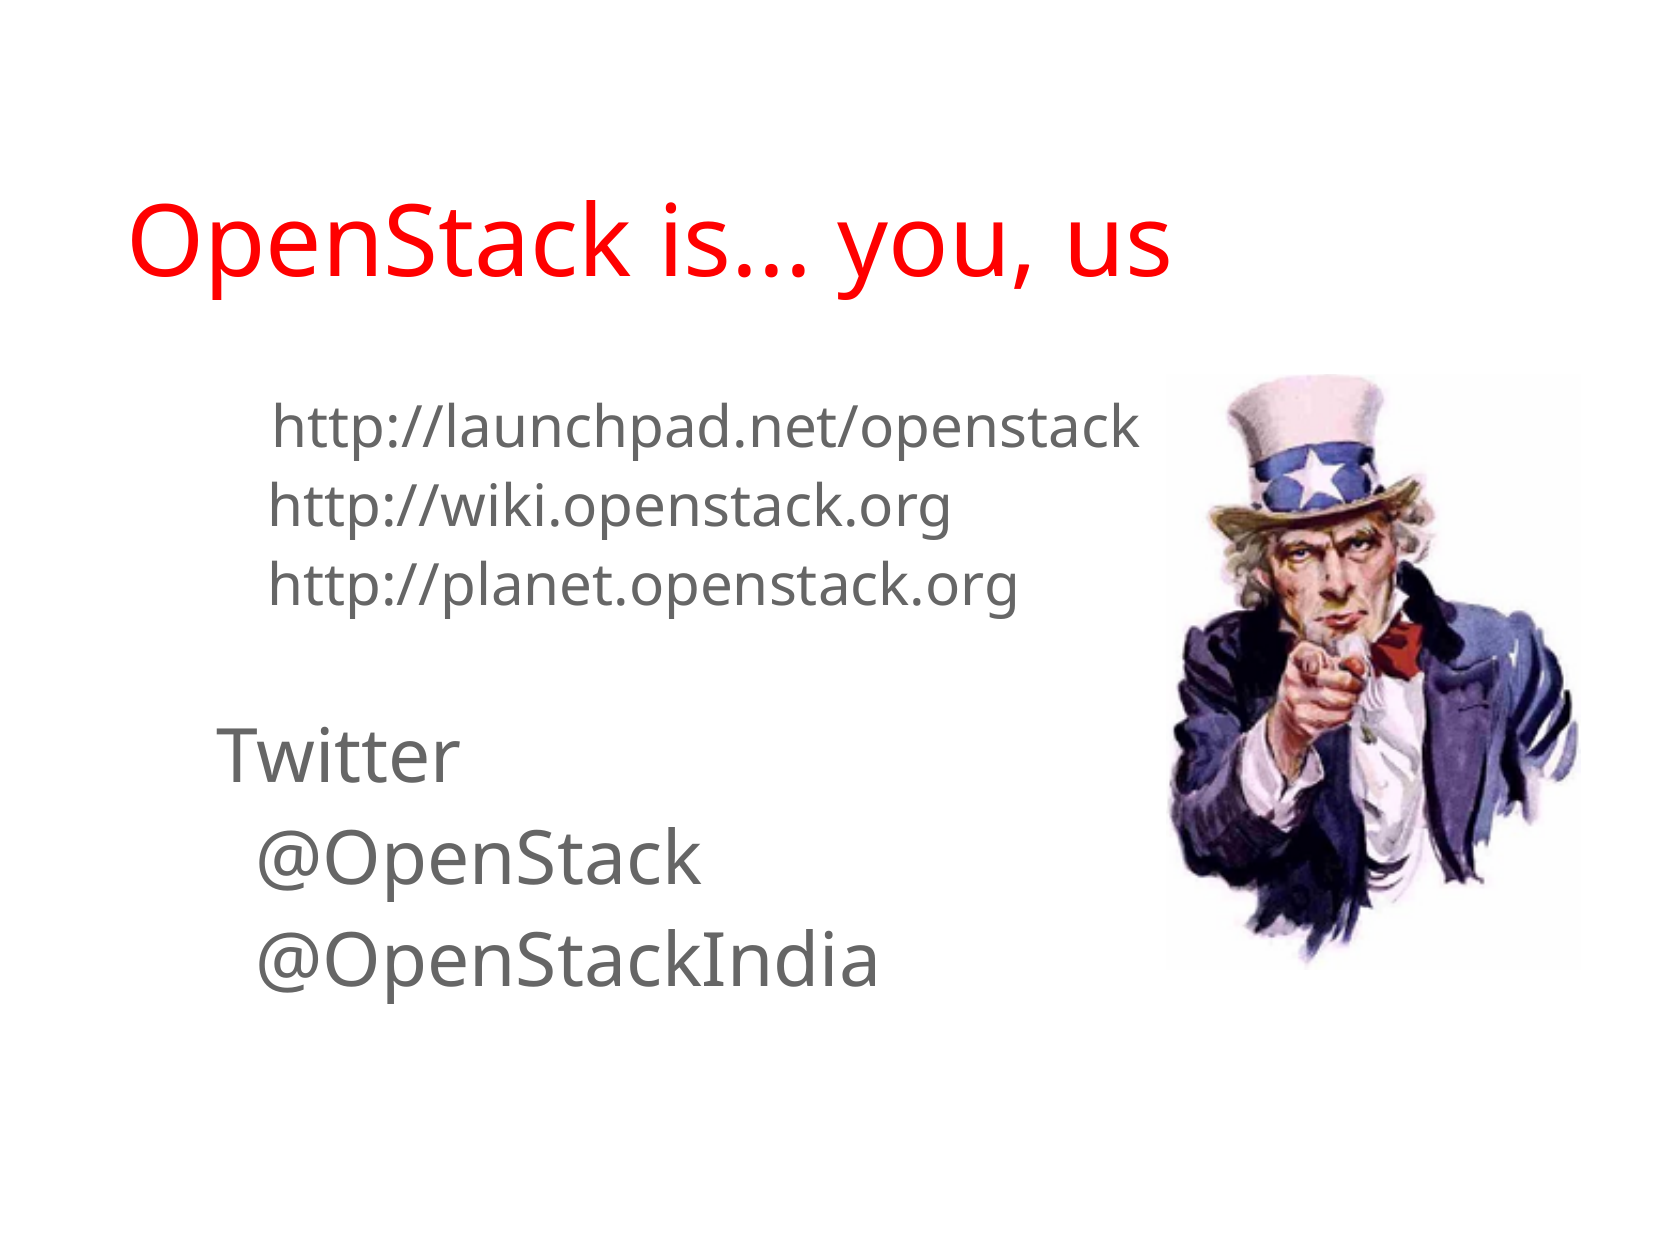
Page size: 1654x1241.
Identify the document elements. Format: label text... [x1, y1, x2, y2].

text_box http://launchpad.net/openstack http://wiki.openstack.org http://planet.openstack.org Twitter @OpenStack @OpenStackIndia [182, 377, 1541, 993]
title OpenStack is... you, us [118, 147, 1595, 325]
picture [1166, 374, 1581, 970]
